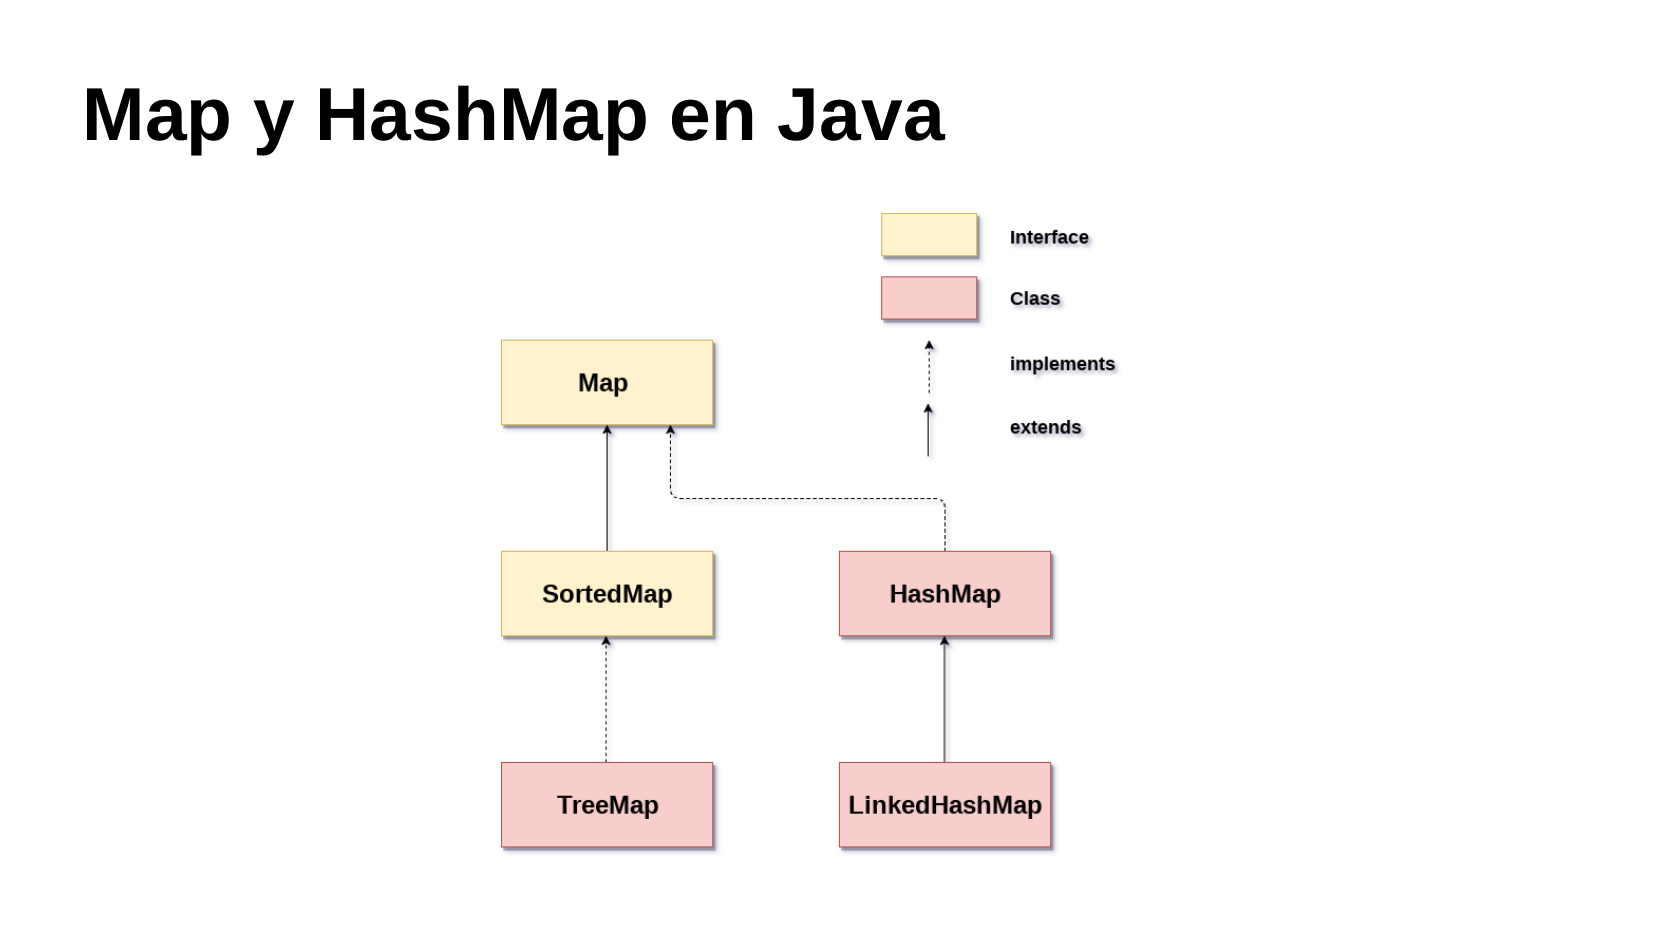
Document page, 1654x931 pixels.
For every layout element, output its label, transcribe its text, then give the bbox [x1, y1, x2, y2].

picture [501, 213, 1142, 857]
title Map y HashMap en Java [82, 37, 1571, 193]
